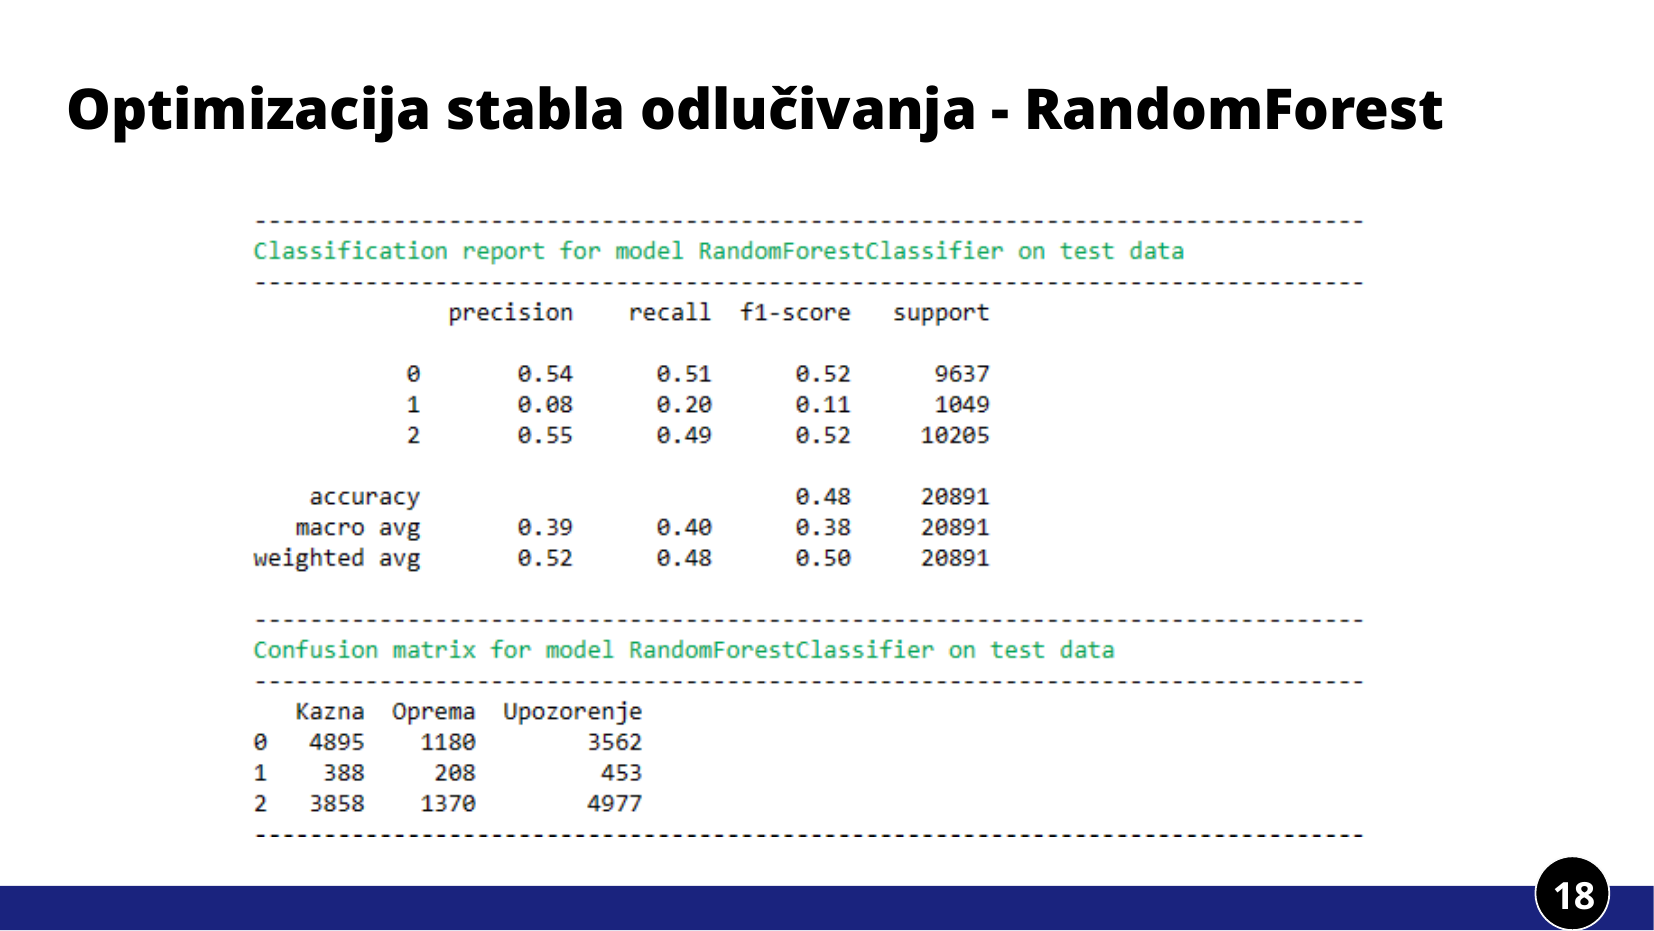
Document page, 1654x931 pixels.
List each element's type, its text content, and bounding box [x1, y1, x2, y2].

picture [216, 216, 1366, 837]
title Optimizacija stabla odlučivanja - RandomForest [66, 48, 1603, 168]
